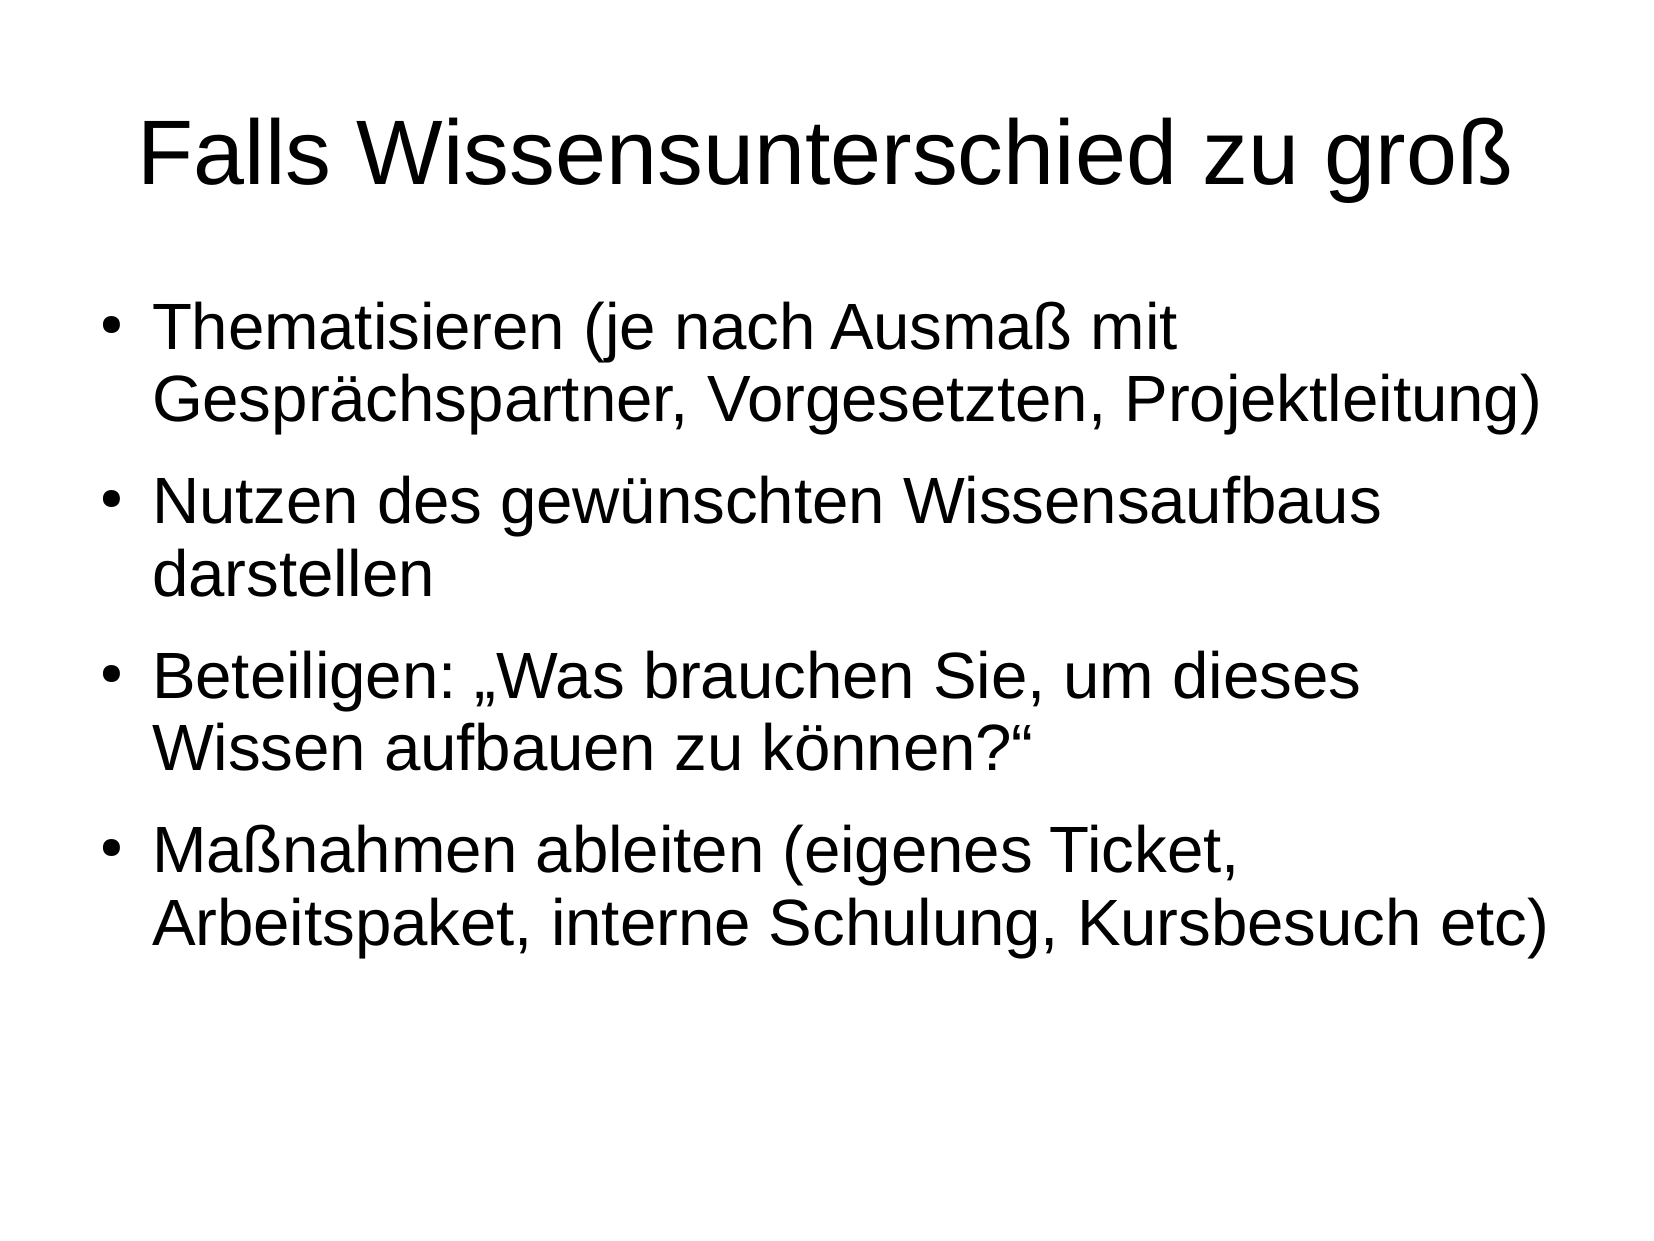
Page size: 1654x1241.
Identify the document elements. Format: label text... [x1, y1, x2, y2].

list Thematisieren (je nach Ausmaß mit Gesprächspartner, Vorgesetzten, Projektleitung) Nutzen des gewünschten Wissensaufbaus darstellen Beteiligen: „Was brauchen Sie, um dieses Wissen aufbauen zu können?“ Maßnahmen ableiten (eigenes Ticket, Arbeitspaket, interne Schulung, Kursbesuch etc) [82, 290, 1571, 1010]
title Falls Wissensunterschied zu groß [82, 49, 1571, 257]
